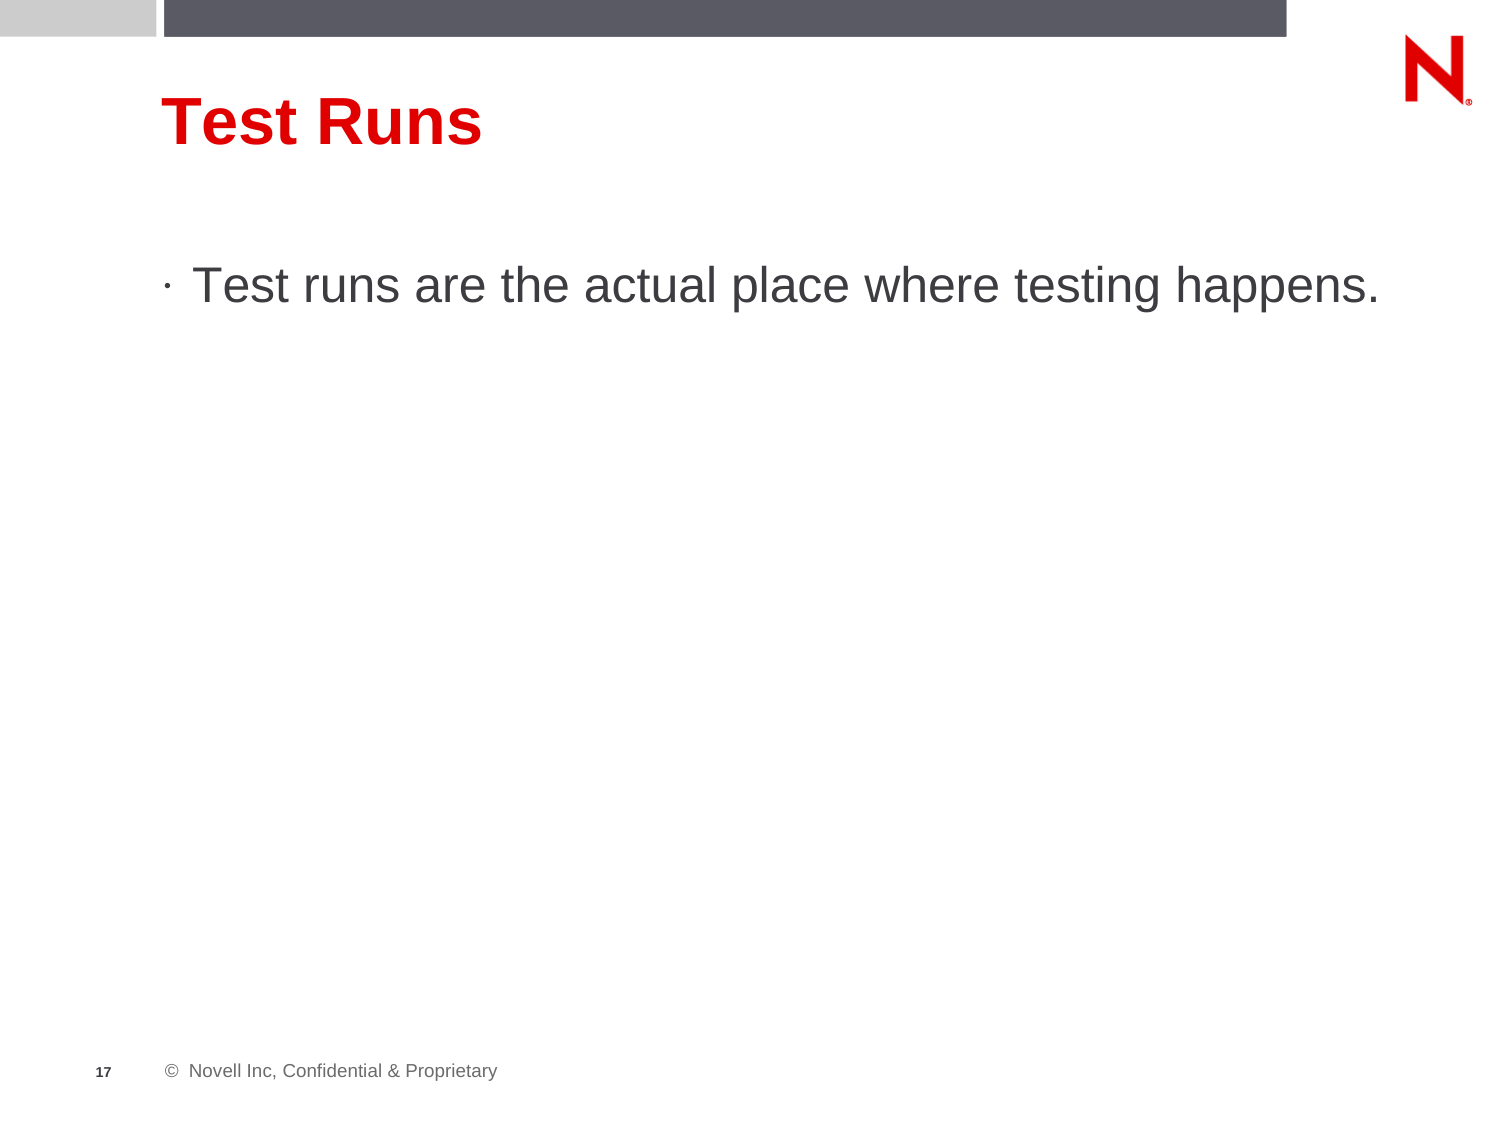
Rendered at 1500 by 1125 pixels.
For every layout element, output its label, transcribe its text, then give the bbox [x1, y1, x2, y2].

title Test Runs [161, 41, 1383, 205]
list Test runs are the actual place where testing happens. [163, 254, 1404, 986]
picture [1403, 32, 1473, 107]
